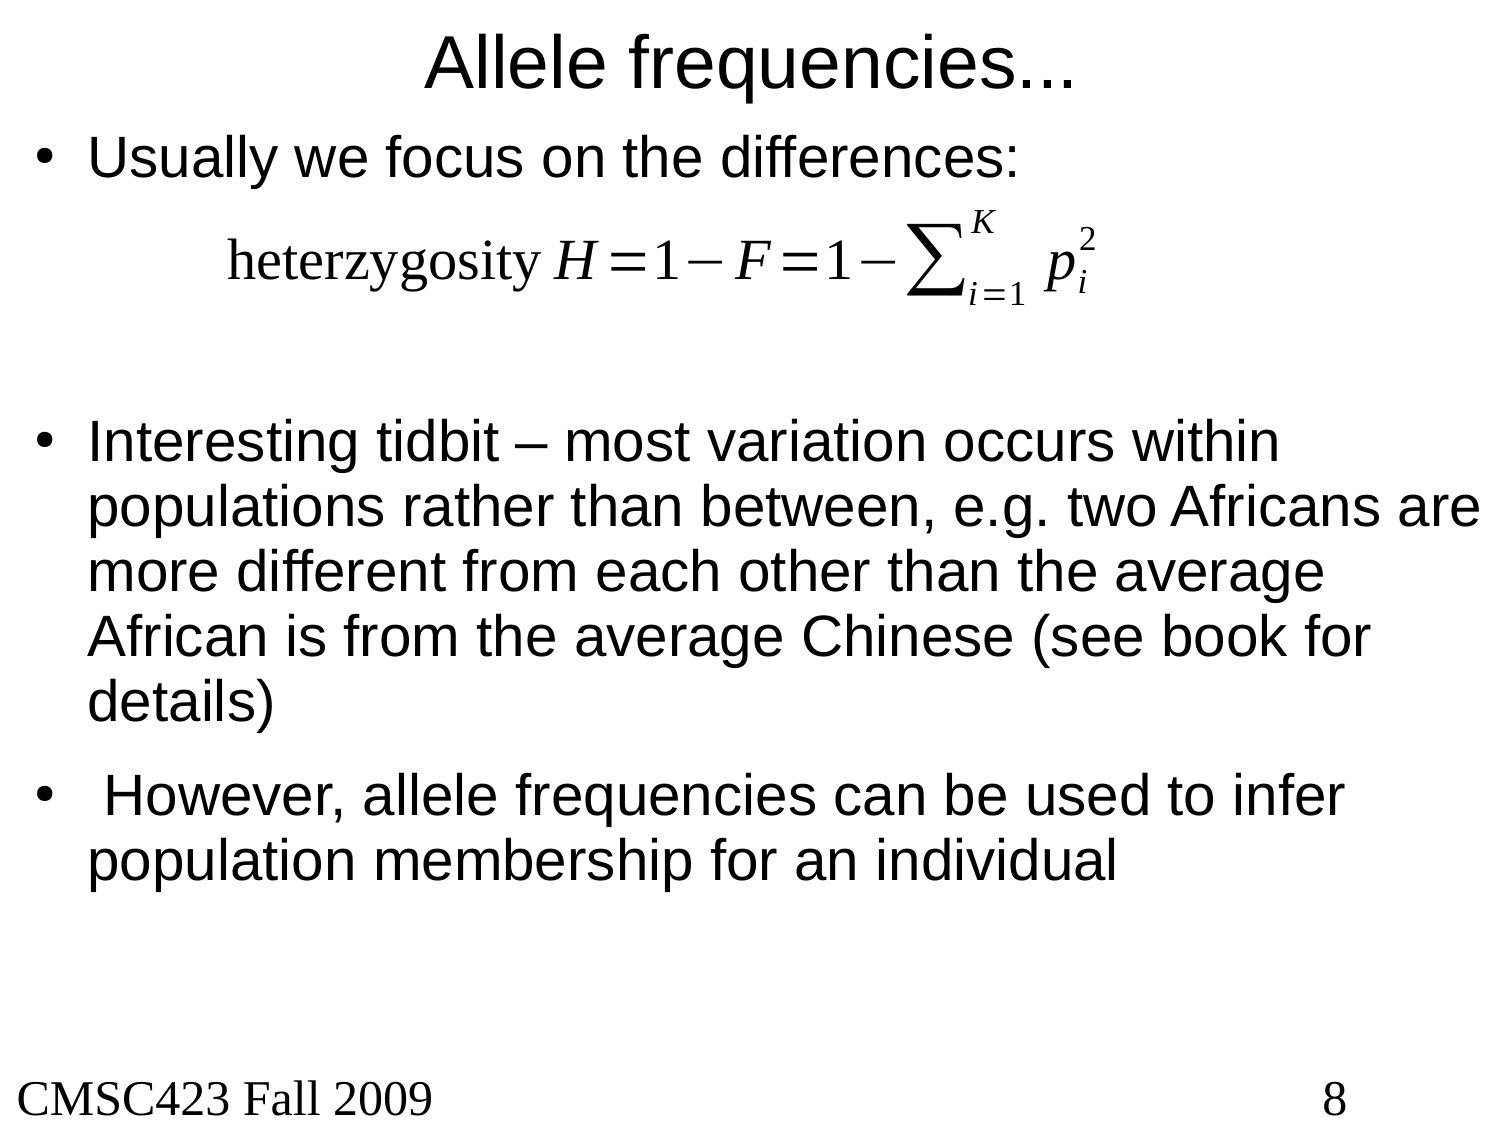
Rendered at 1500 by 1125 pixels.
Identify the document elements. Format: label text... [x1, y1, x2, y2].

list Usually we focus on the differences: Interesting tidbit – most variation occurs within populations rather than between, e.g. two Africans are more different from each other than the average African is from the average Chinese (see book for details) However, allele frequencies can be used to infer population membership for an individual [16, 124, 1485, 1057]
title Allele frequencies... [19, 9, 1485, 116]
chart [218, 201, 1102, 314]
